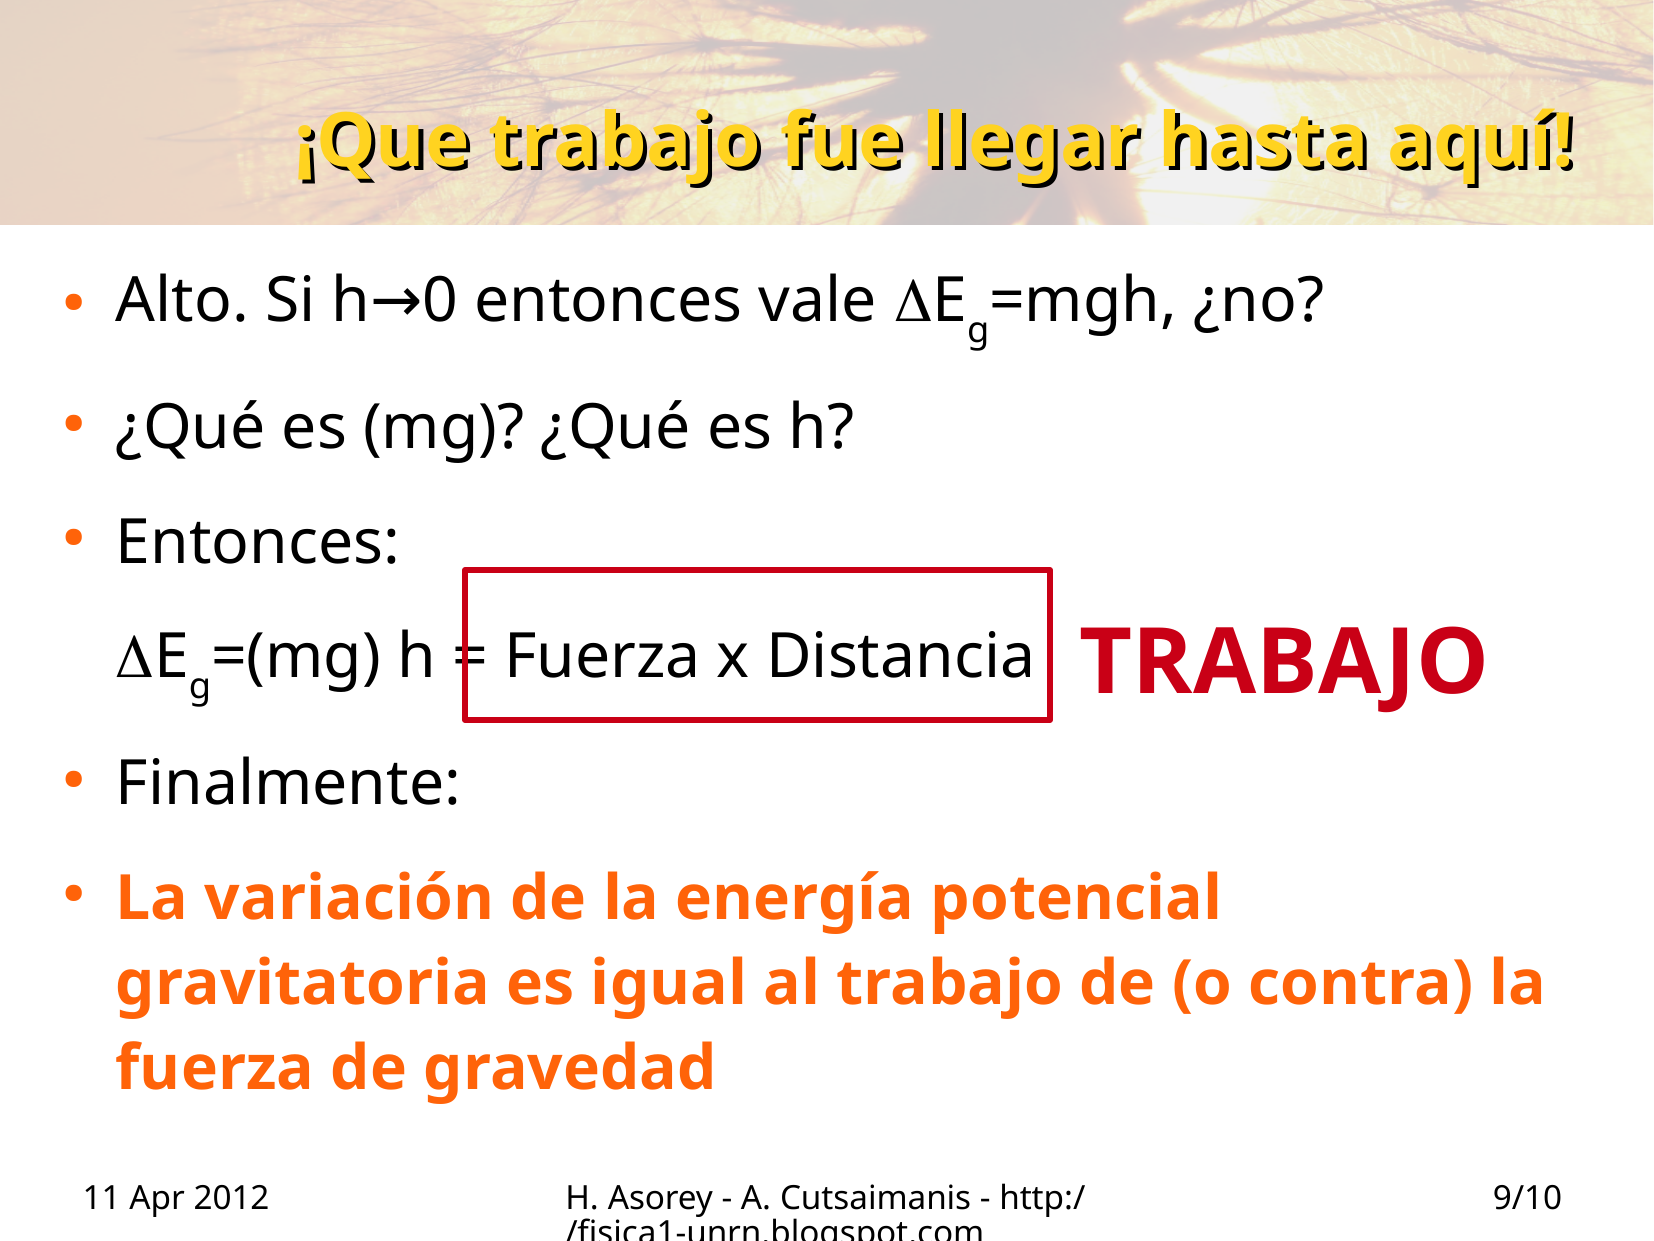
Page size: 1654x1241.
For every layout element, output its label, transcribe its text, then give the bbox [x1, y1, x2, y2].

title ¡Que trabajo fue llegar hasta aquí! [86, 49, 1576, 226]
list Alto. Si h→0 entonces vale DEg=mgh, ¿no? ¿Qué es (mg)? ¿Qué es h? Entonces: DEg=(mg) h = Fuerza x Distancia Finalmente: La variación de la energía potencial gravitatoria es igual al trabajo de (o contra) la fuerza de gravedad [45, 255, 1606, 1156]
picture [0, 0, 1654, 225]
text_box TRABAJO [1065, 587, 1582, 706]
